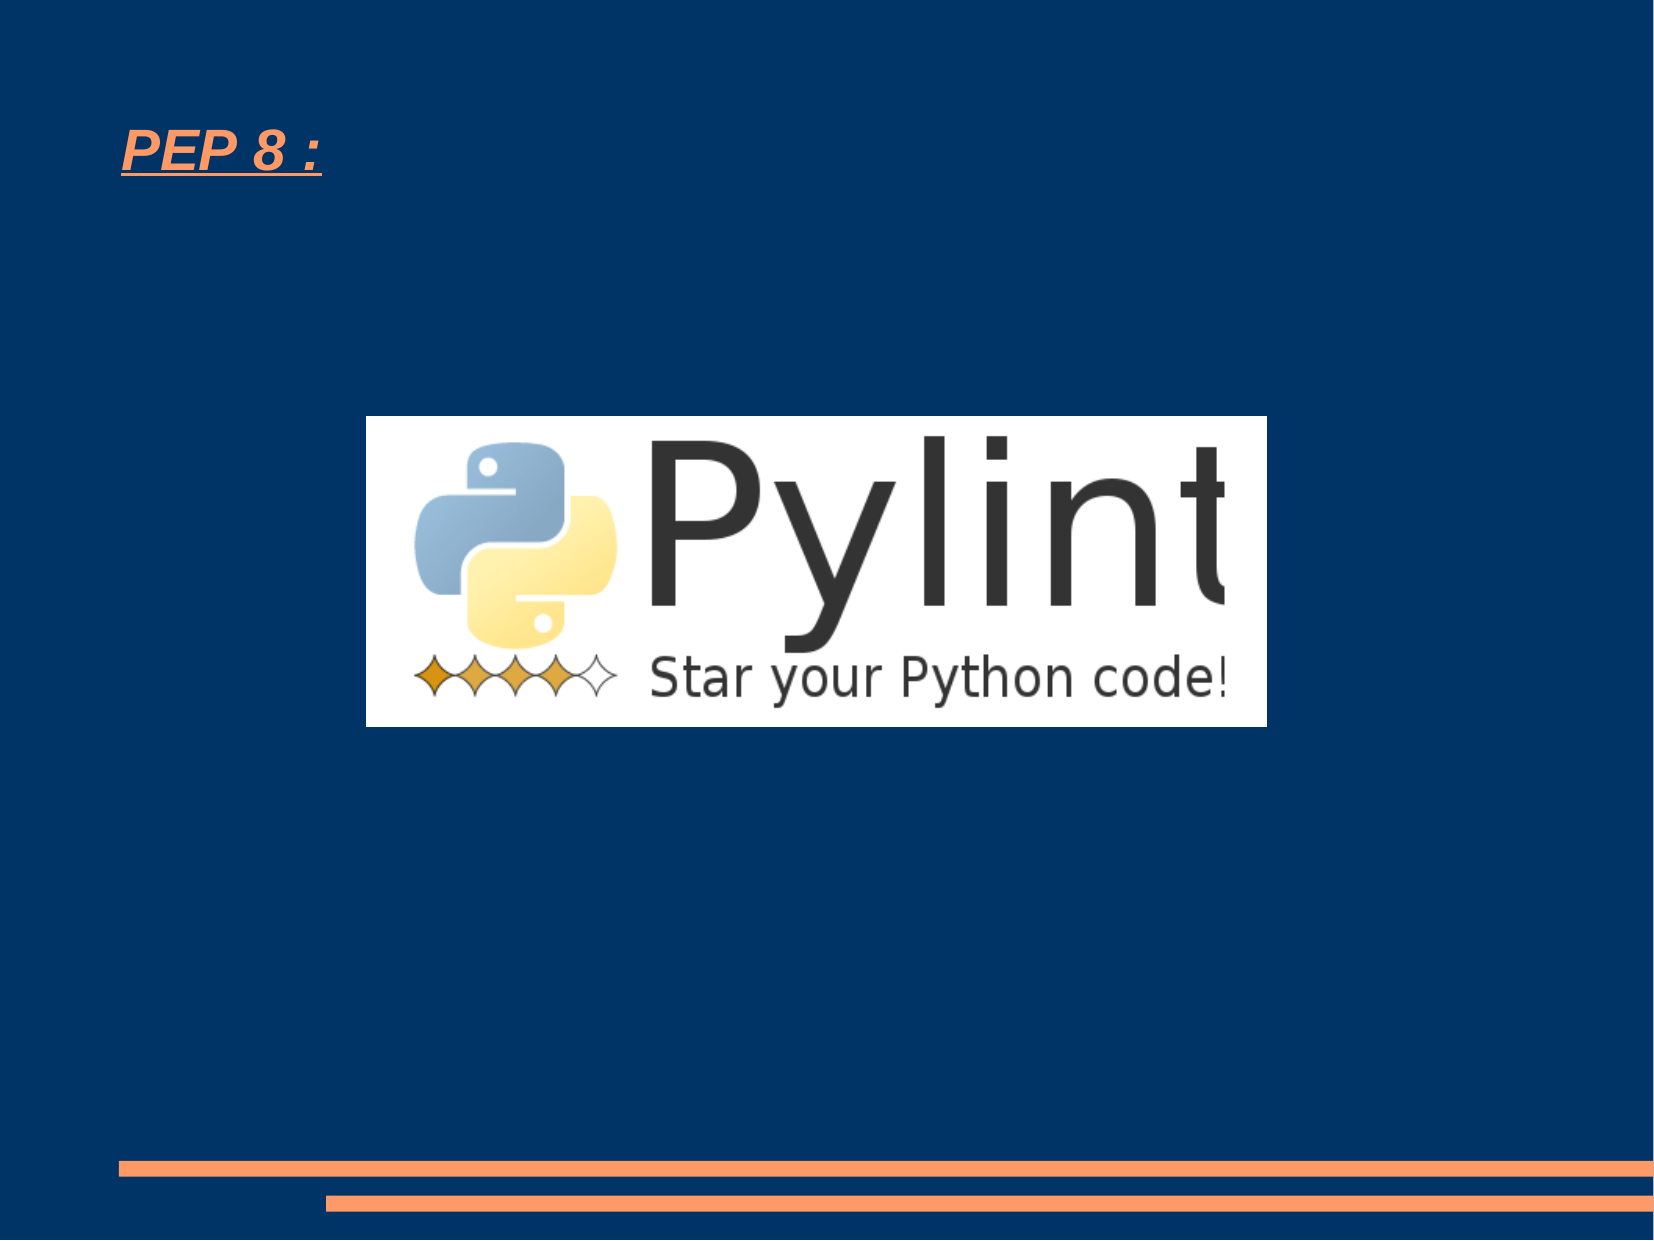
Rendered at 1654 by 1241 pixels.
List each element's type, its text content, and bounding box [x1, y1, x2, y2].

picture [366, 416, 1267, 727]
title PEP 8 : [121, 46, 1534, 254]
